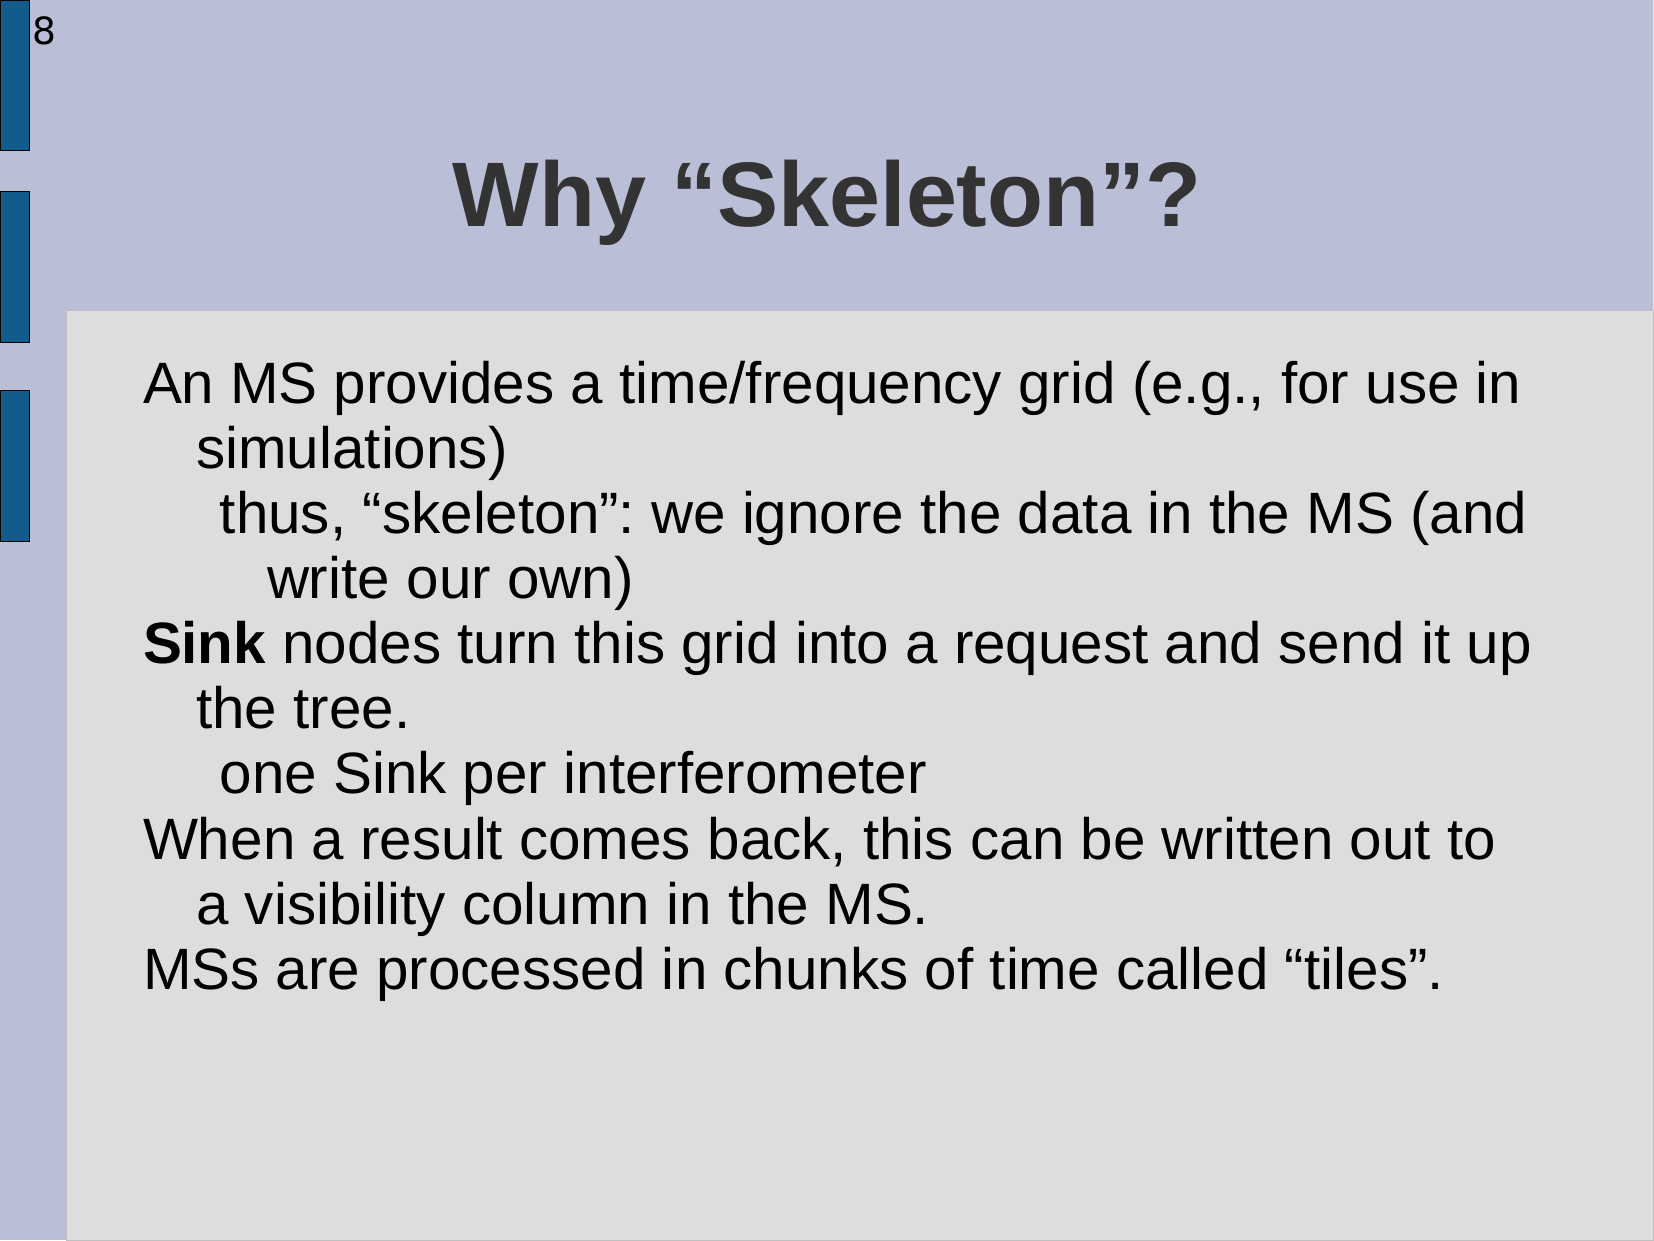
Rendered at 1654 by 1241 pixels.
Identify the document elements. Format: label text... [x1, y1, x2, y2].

text_box 14 [19, 2, 254, 76]
title Why “Skeleton”? [121, 91, 1534, 299]
list An MS provides a time/frequency grid (e.g., for use in simulations) thus, “skeleton”: we ignore the data in the MS (and write our own) Sink nodes turn this grid into a request and send it up the tree. one Sink per interferometer When a result comes back, this can be written out to a visibility column in the MS. MSs are processed in chunks of time called “tiles”. [125, 351, 1538, 1097]
